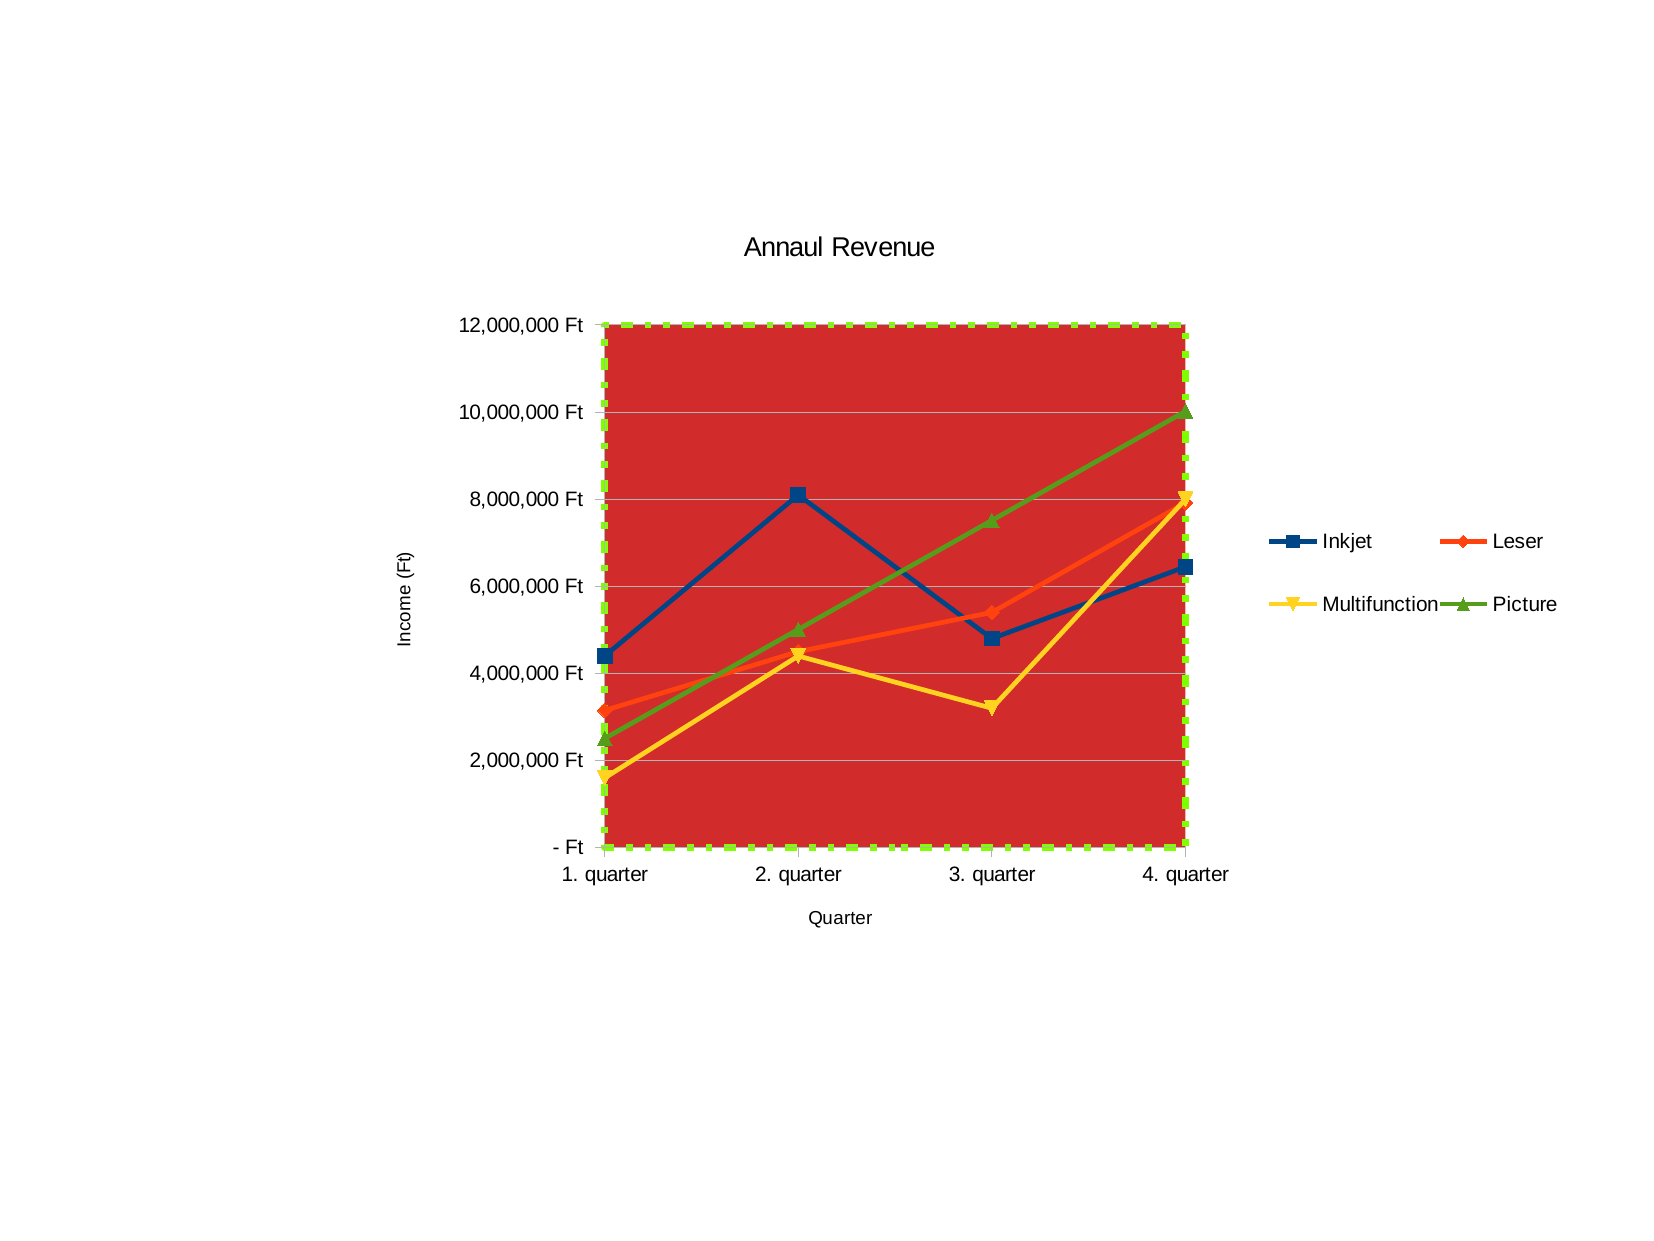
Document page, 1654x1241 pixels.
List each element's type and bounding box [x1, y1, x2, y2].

chart [48, 200, 1630, 993]
